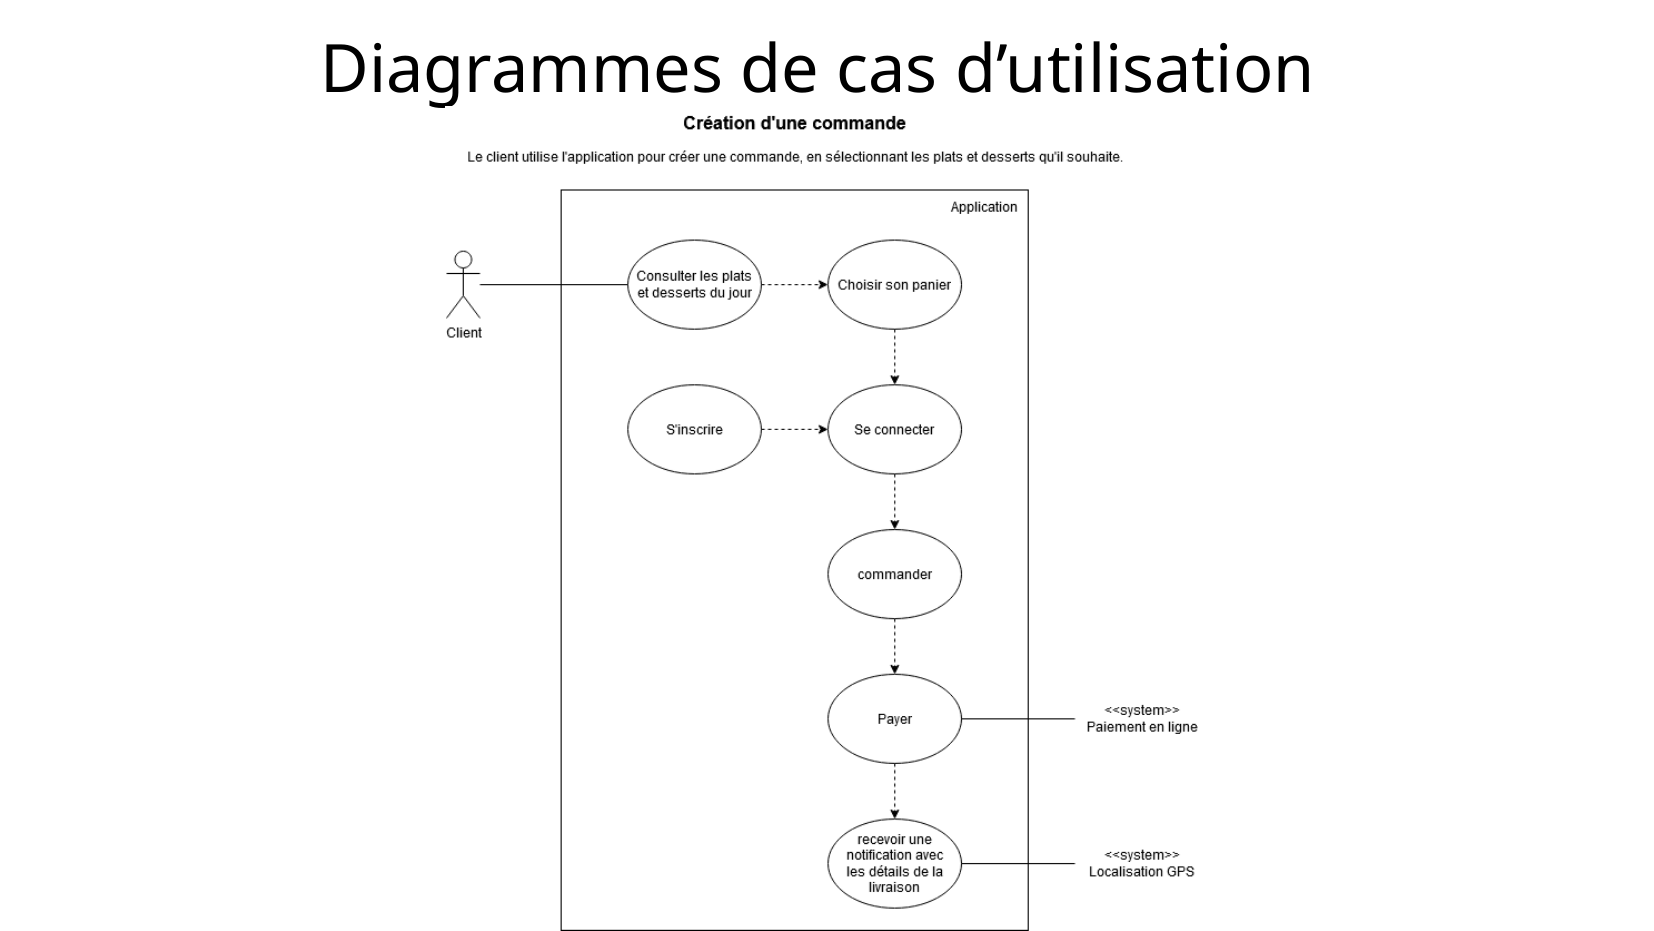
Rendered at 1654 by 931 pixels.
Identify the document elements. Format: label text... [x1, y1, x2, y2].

picture [445, 106, 1209, 931]
title Diagrammes de cas d’utilisation [307, 26, 1347, 108]
